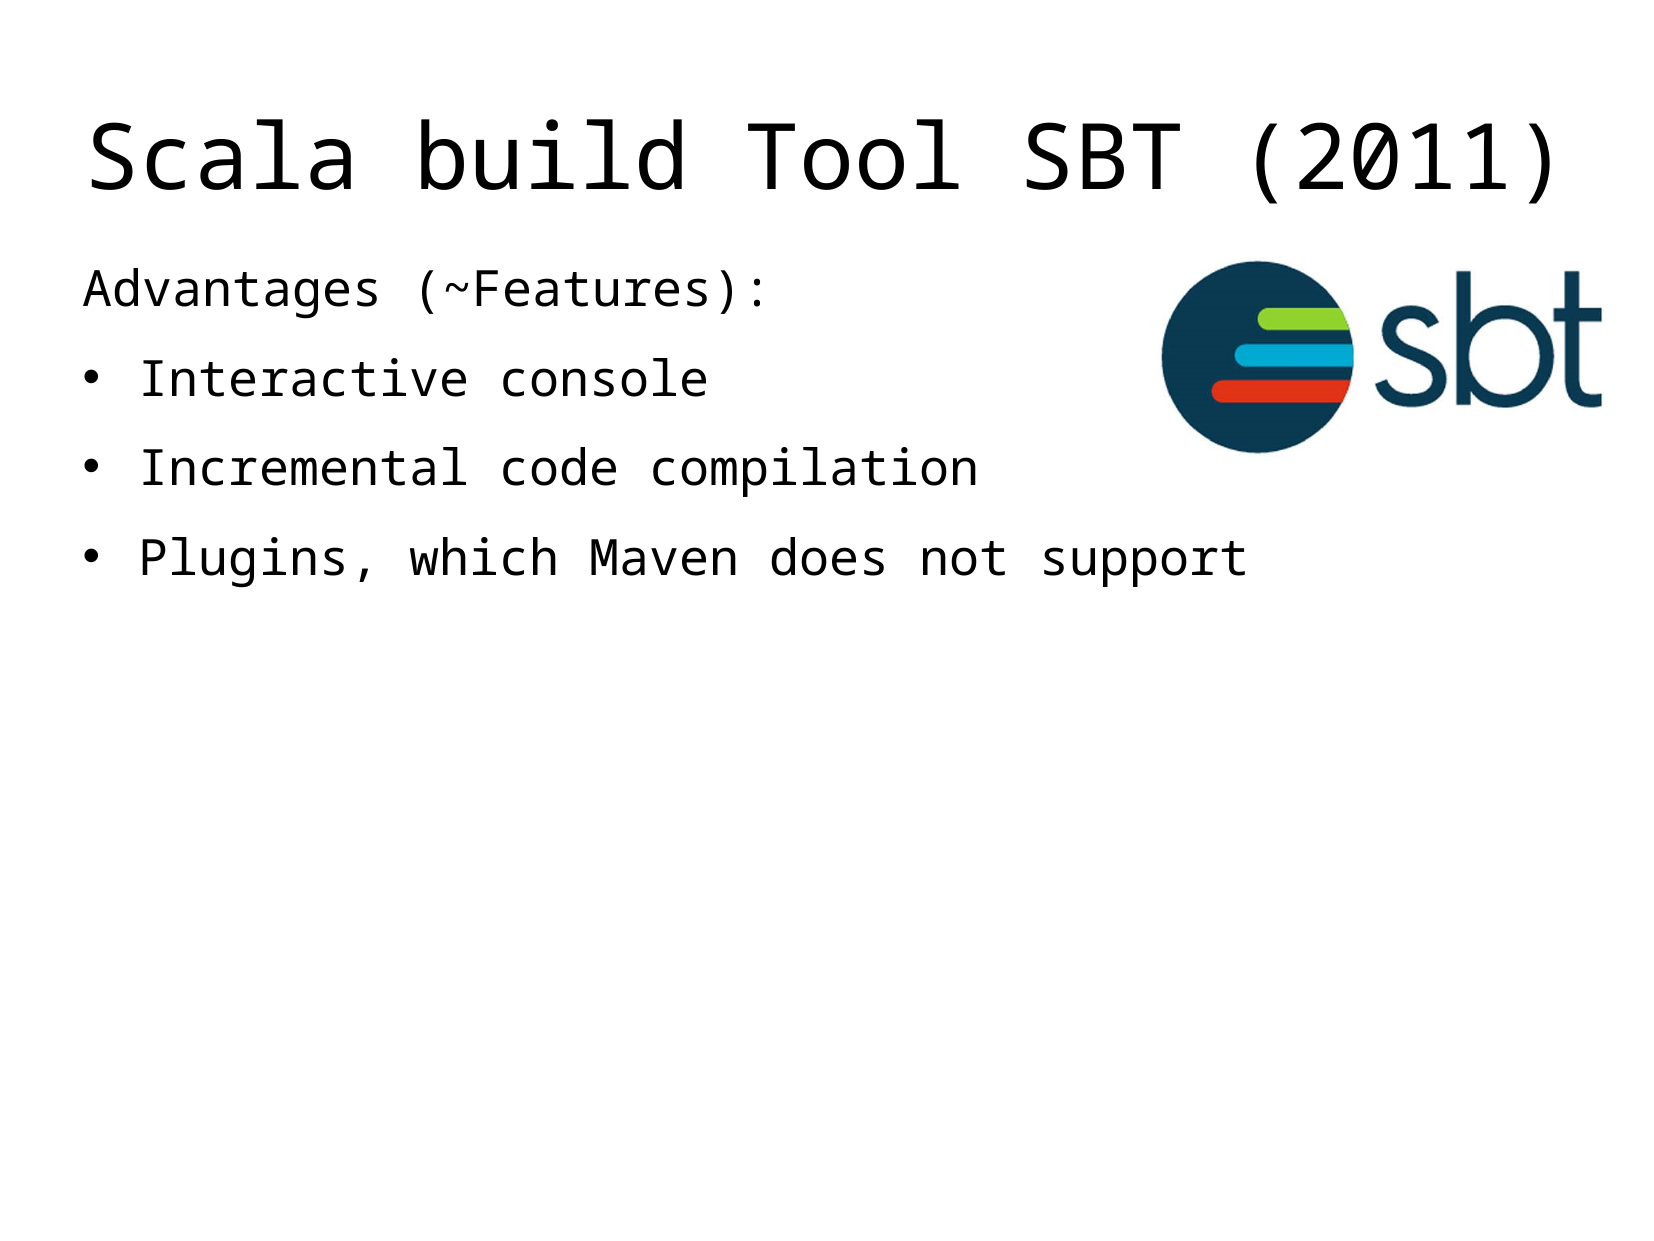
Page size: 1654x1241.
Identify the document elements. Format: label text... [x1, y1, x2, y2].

text_box Advantages (~Features): Interactive console Incremental code compilation Plugins, which Maven does not support [82, 256, 1609, 1078]
picture [1144, 243, 1625, 464]
title Scala build Tool SBT (2011) [82, 49, 1571, 256]
